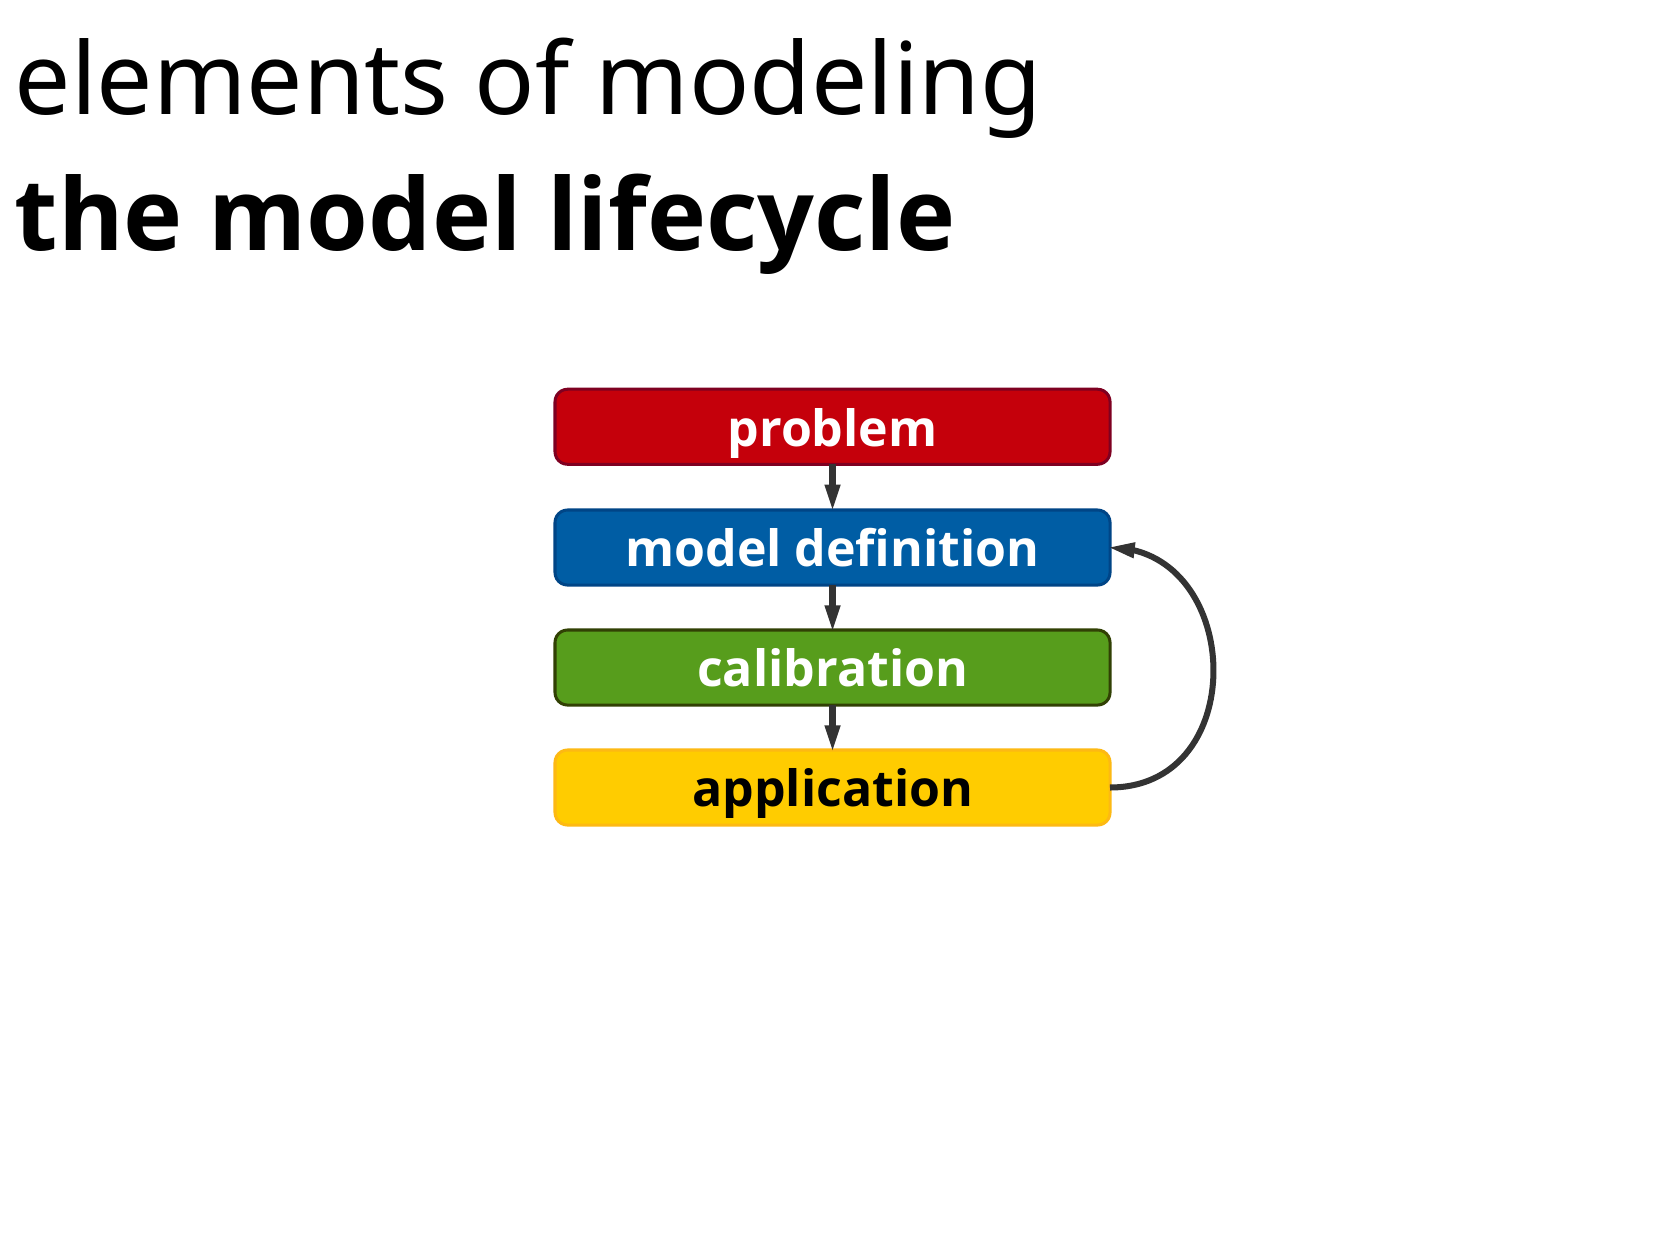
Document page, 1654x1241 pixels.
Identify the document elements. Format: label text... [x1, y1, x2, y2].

text_box model definition [555, 510, 1111, 586]
text_box elements of modeling the model lifecycle [0, 0, 1121, 279]
text_box problem [555, 389, 1111, 465]
text_box application [555, 750, 1111, 826]
text_box calibration [555, 630, 1111, 706]
